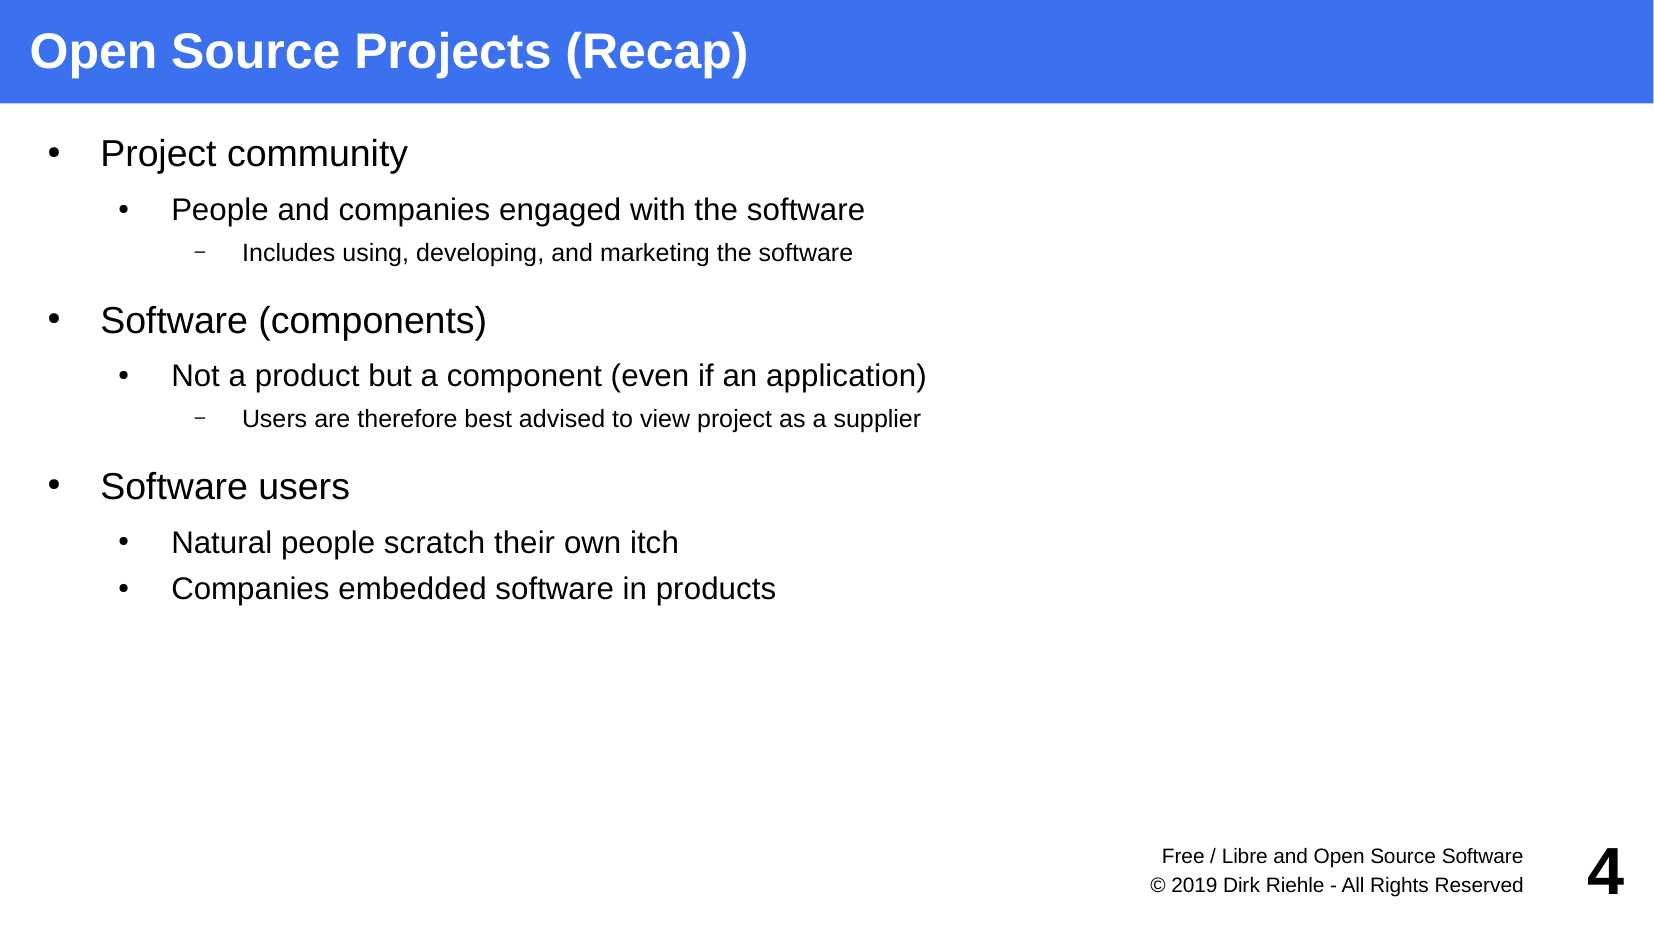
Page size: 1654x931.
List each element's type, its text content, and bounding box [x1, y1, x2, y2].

list Project community People and companies engaged with the software Includes using, developing, and marketing the software Software (components) Not a product but a component (even if an application) Users are therefore best advised to view project as a supplier Software users Natural people scratch their own itch Companies embedded software in products [29, 132, 1625, 813]
title Open Source Projects (Recap) [0, 0, 1654, 104]
